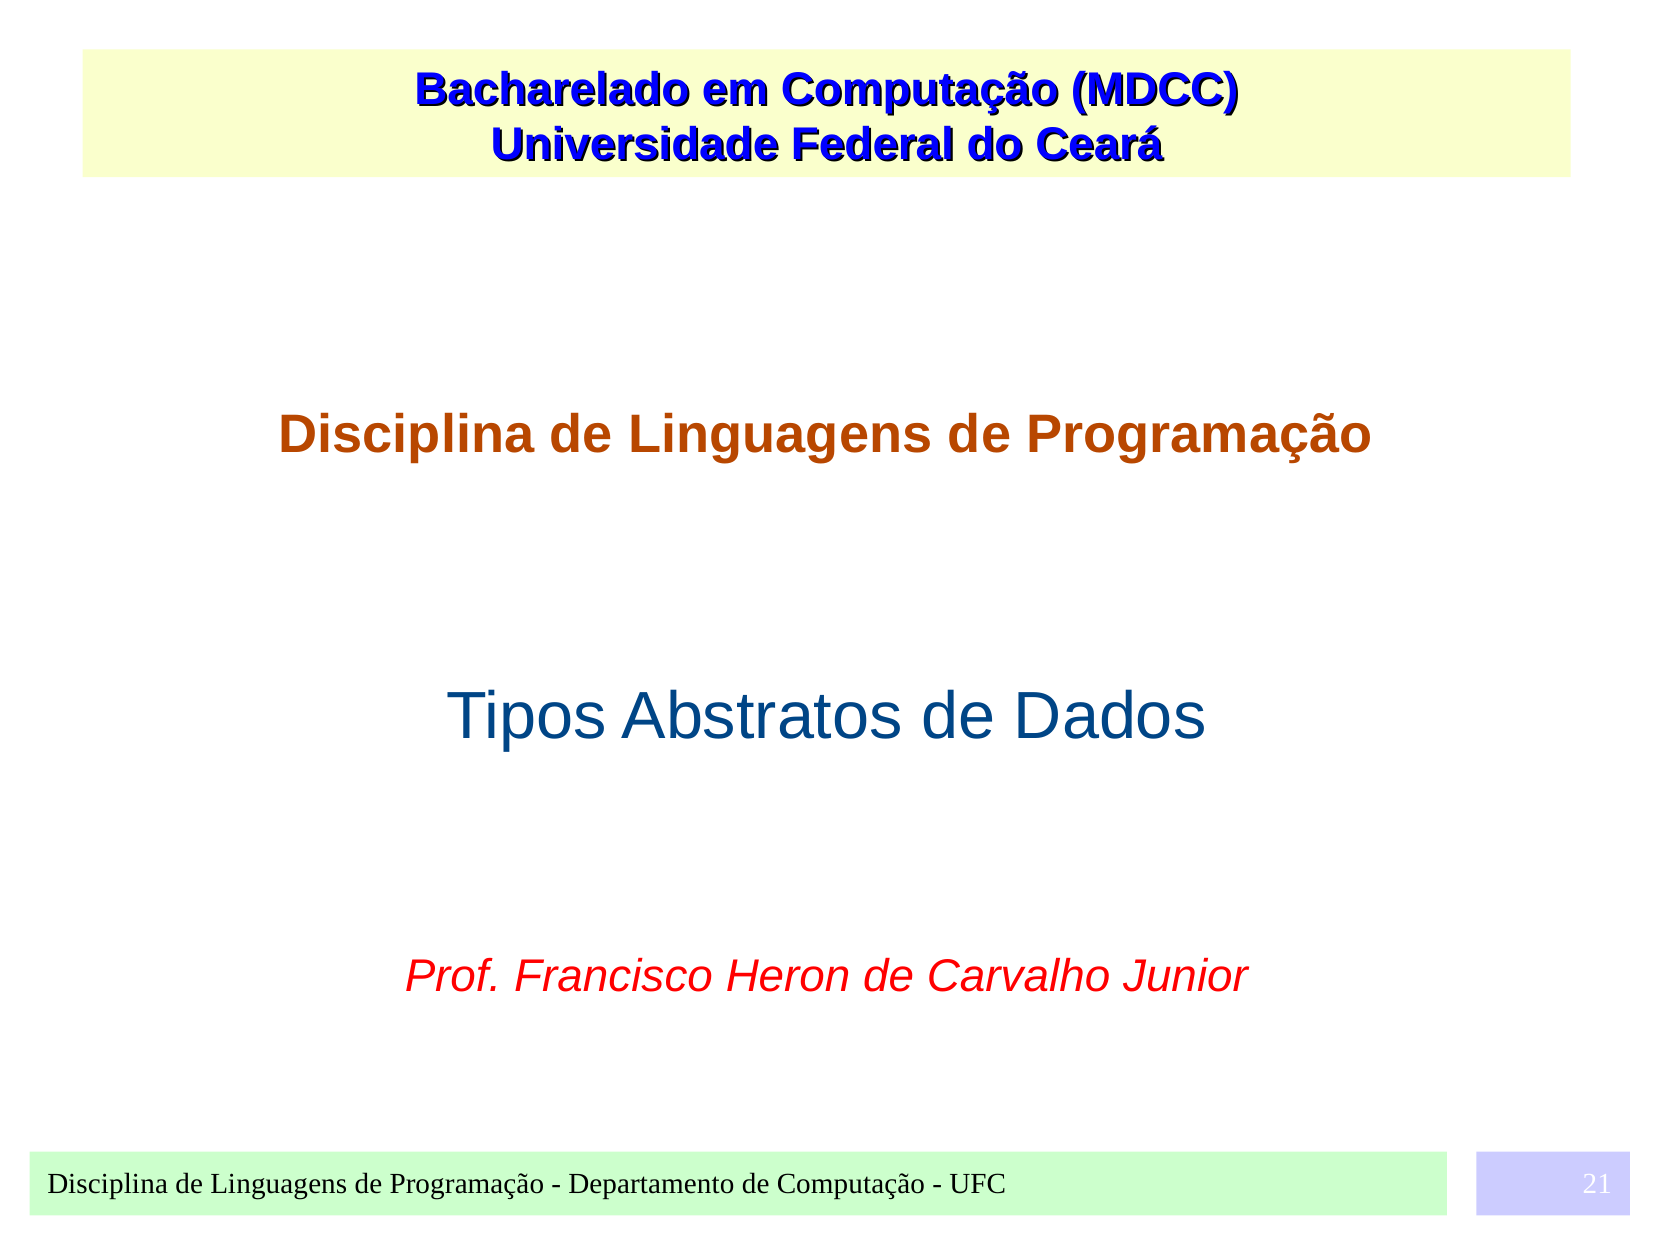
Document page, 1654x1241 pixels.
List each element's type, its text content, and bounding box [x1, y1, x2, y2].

title Bacharelado em Computação (MDCC) Universidade Federal do Ceará [82, 49, 1571, 178]
subtitle Disciplina de Linguagens de Programação Tipos Abstratos de Dados Prof. Francisco Heron de Carvalho Junior [82, 290, 1571, 1109]
